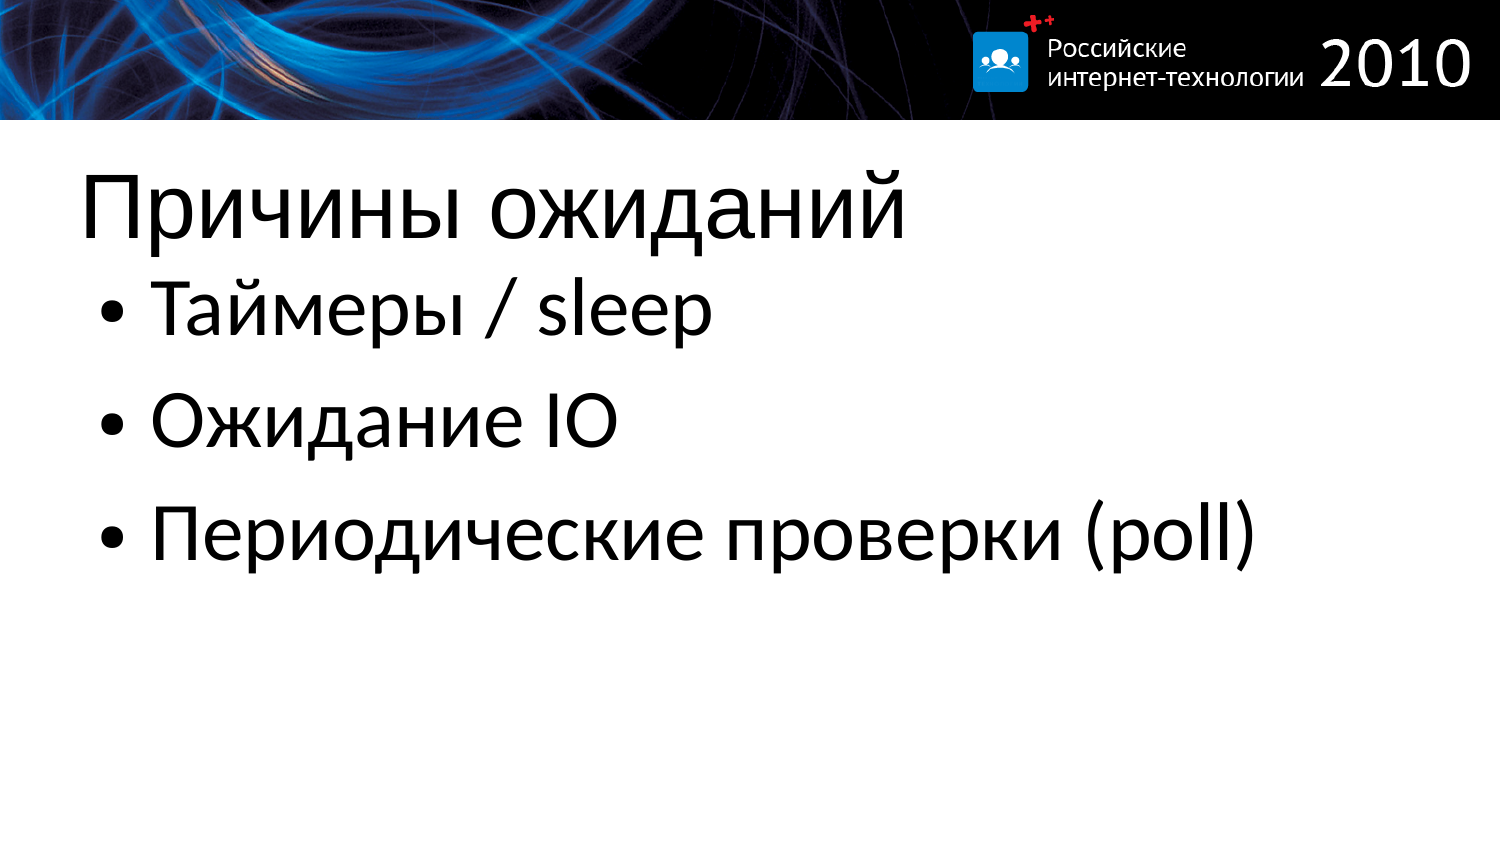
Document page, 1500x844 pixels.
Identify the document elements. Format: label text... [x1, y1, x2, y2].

title Причины ожиданий [79, 149, 1430, 264]
list Таймеры / sleep Ожидание IO Периодические проверки (poll) [79, 272, 1430, 750]
picture [0, 0, 1500, 120]
